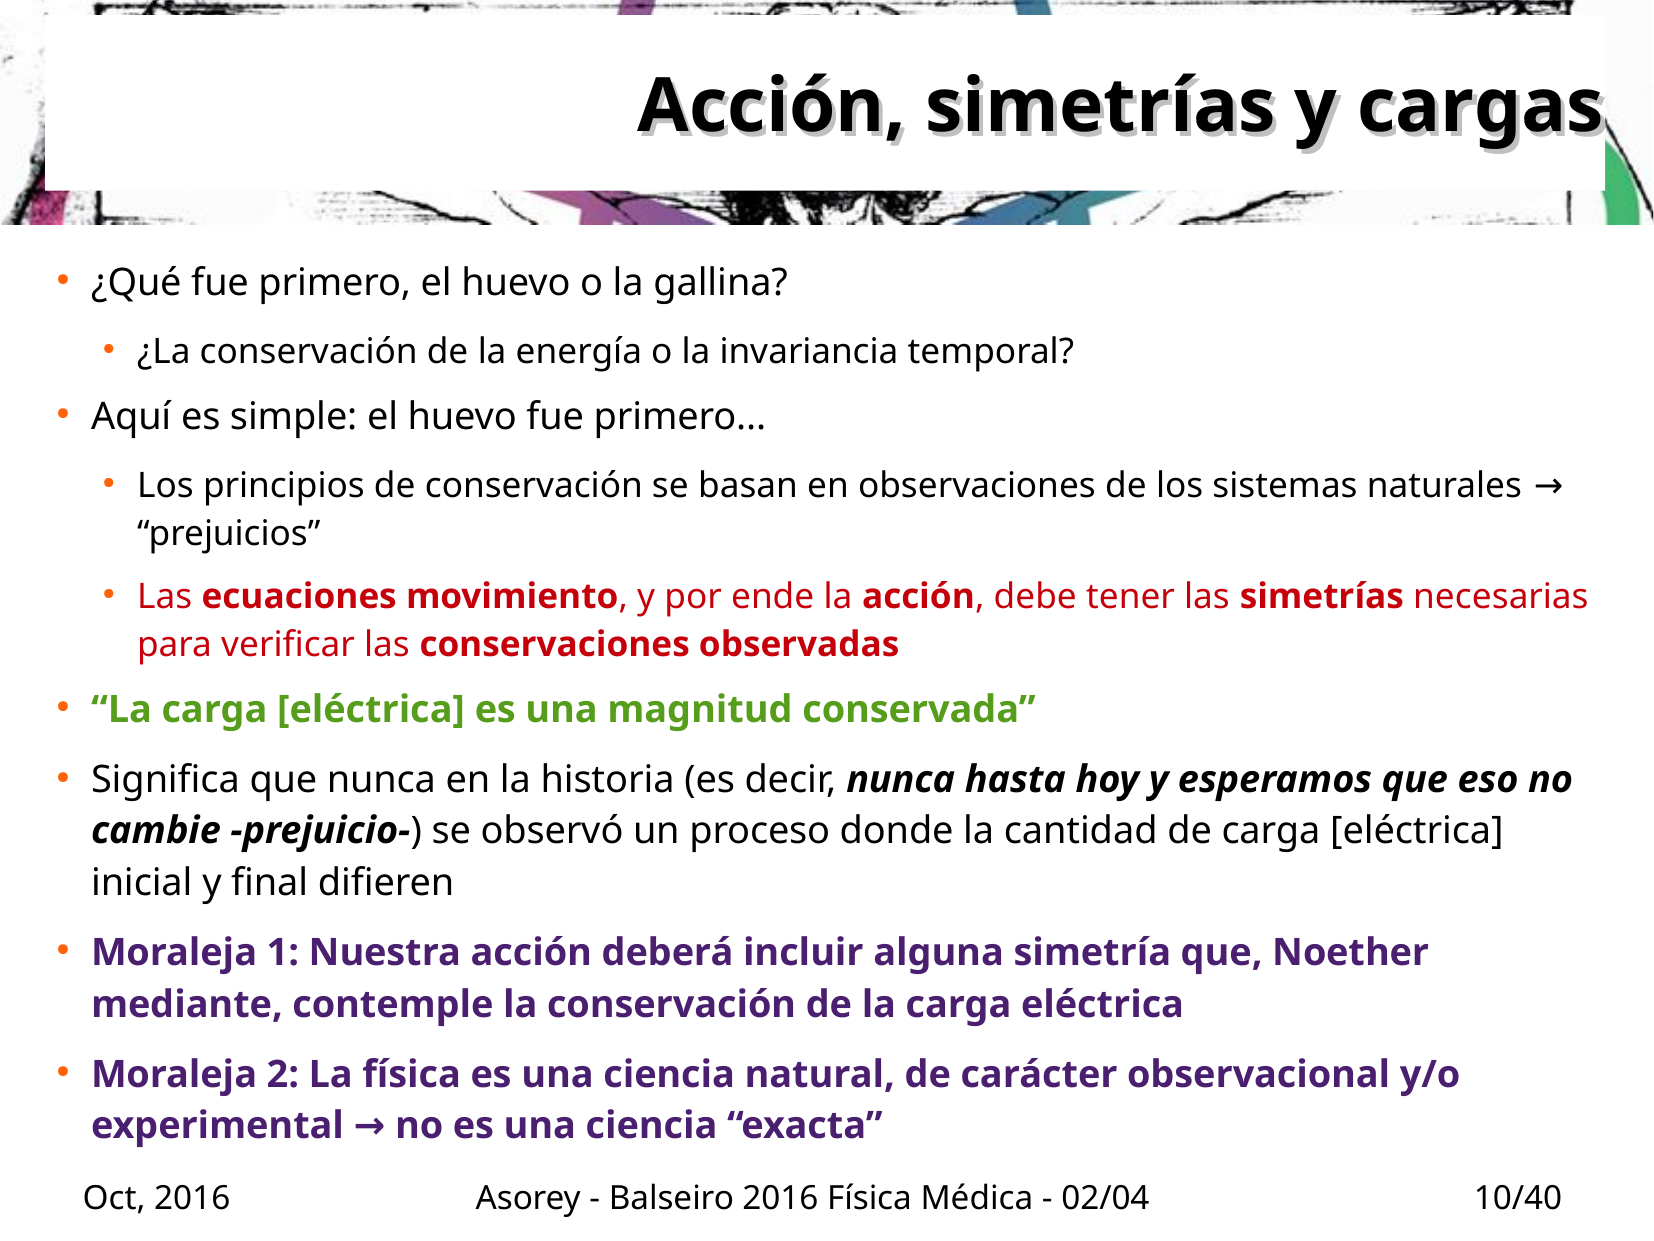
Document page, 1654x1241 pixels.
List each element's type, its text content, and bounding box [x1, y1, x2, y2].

list ¿Qué fue primero, el huevo o la gallina? ¿La conservación de la energía o la invariancia temporal? Aquí es simple: el huevo fue primero... Los principios de conservación se basan en observaciones de los sistemas naturales → “prejuicios” Las ecuaciones movimiento, y por ende la acción, debe tener las simetrías necesarias para verificar las conservaciones observadas “La carga [eléctrica] es una magnitud conservada” Significa que nunca en la historia (es decir, nunca hasta hoy y esperamos que eso no cambie -prejuicio-) se observó un proceso donde la cantidad de carga [eléctrica] inicial y final difieren Moraleja 1: Nuestra acción deberá incluir alguna simetría que, Noether mediante, contemple la conservación de la carga eléctrica Moraleja 2: La física es una ciencia natural, de carácter observacional y/o experimental → no es una ciencia “exacta” [45, 255, 1606, 1156]
picture [0, 0, 1654, 225]
title Acción, simetrías y cargas [45, 15, 1606, 191]
